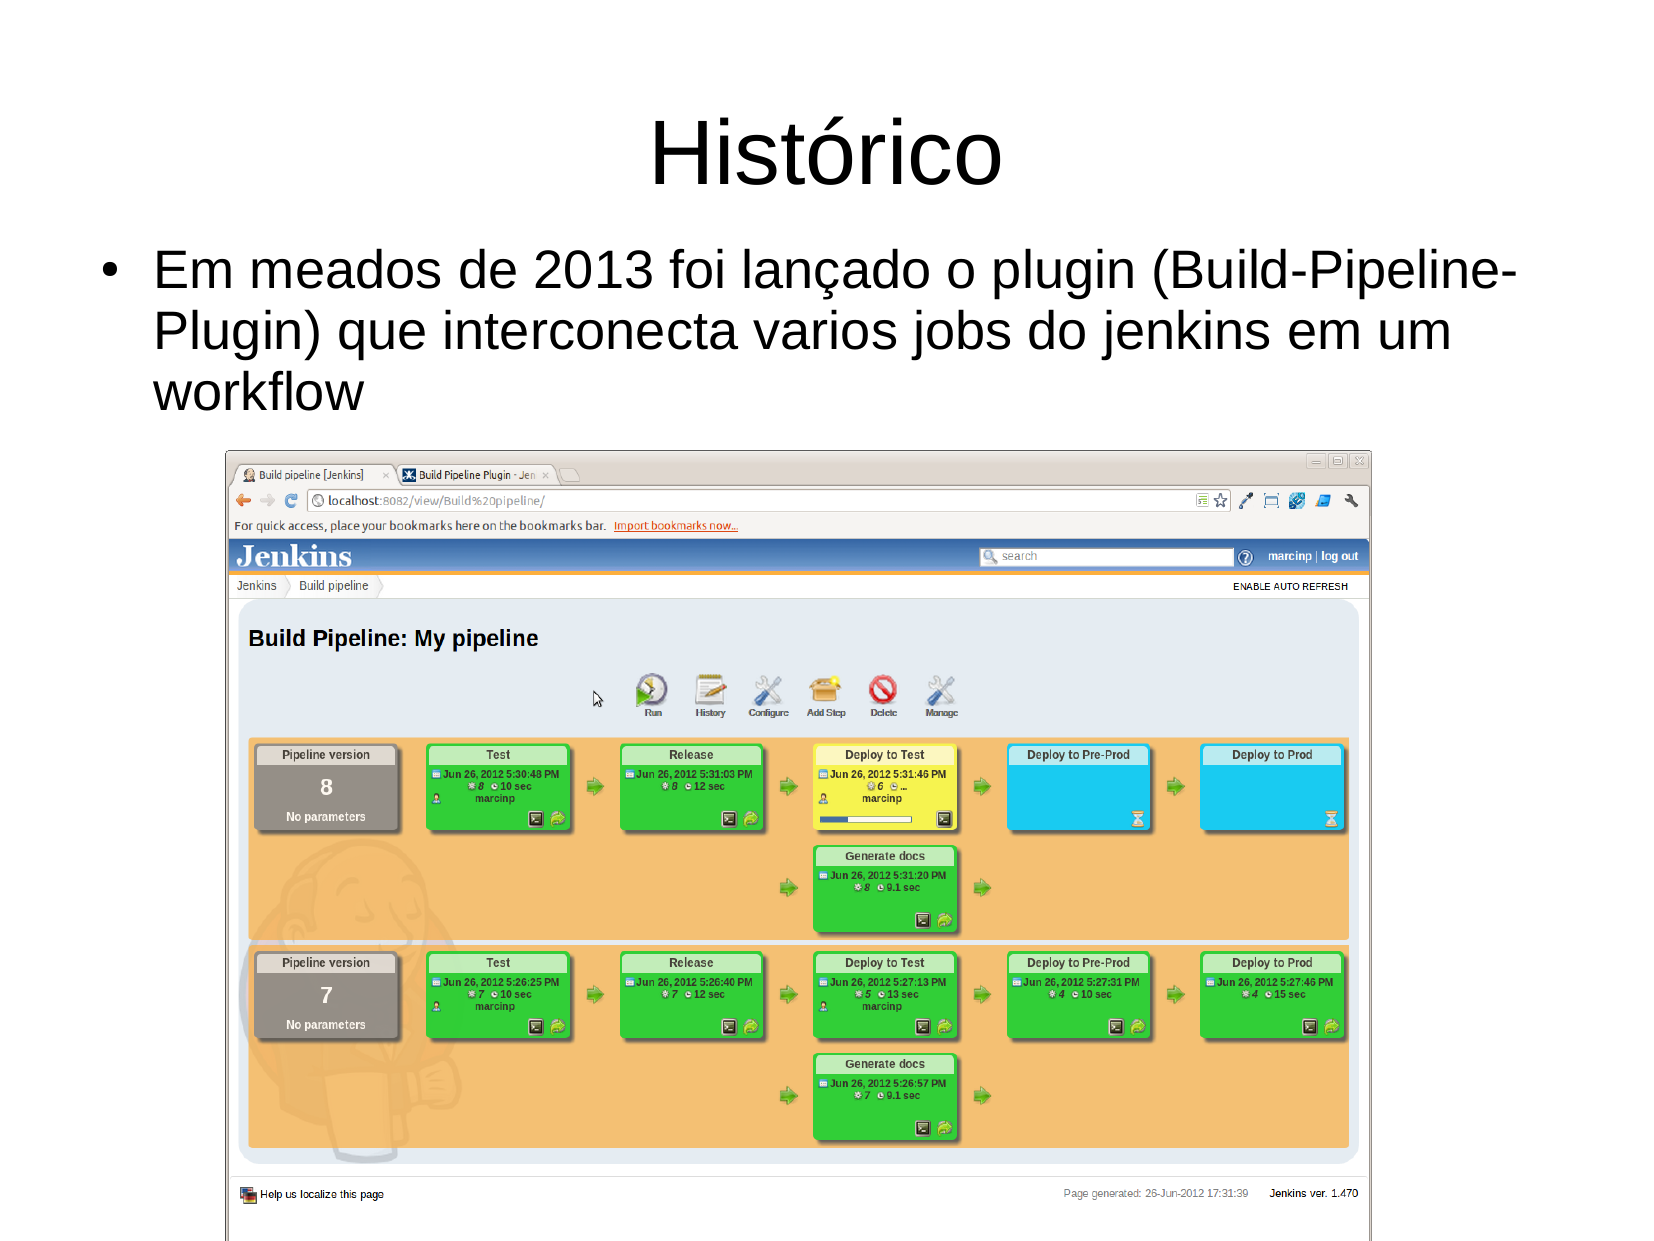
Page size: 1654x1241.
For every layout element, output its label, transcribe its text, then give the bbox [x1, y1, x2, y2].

title Histórico [82, 49, 1571, 240]
list Em meados de 2013 foi lançado o plugin (Build-Pipeline-Plugin) que interconecta varios jobs do jenkins em um workflow [82, 240, 1571, 960]
picture [225, 450, 1372, 1241]
